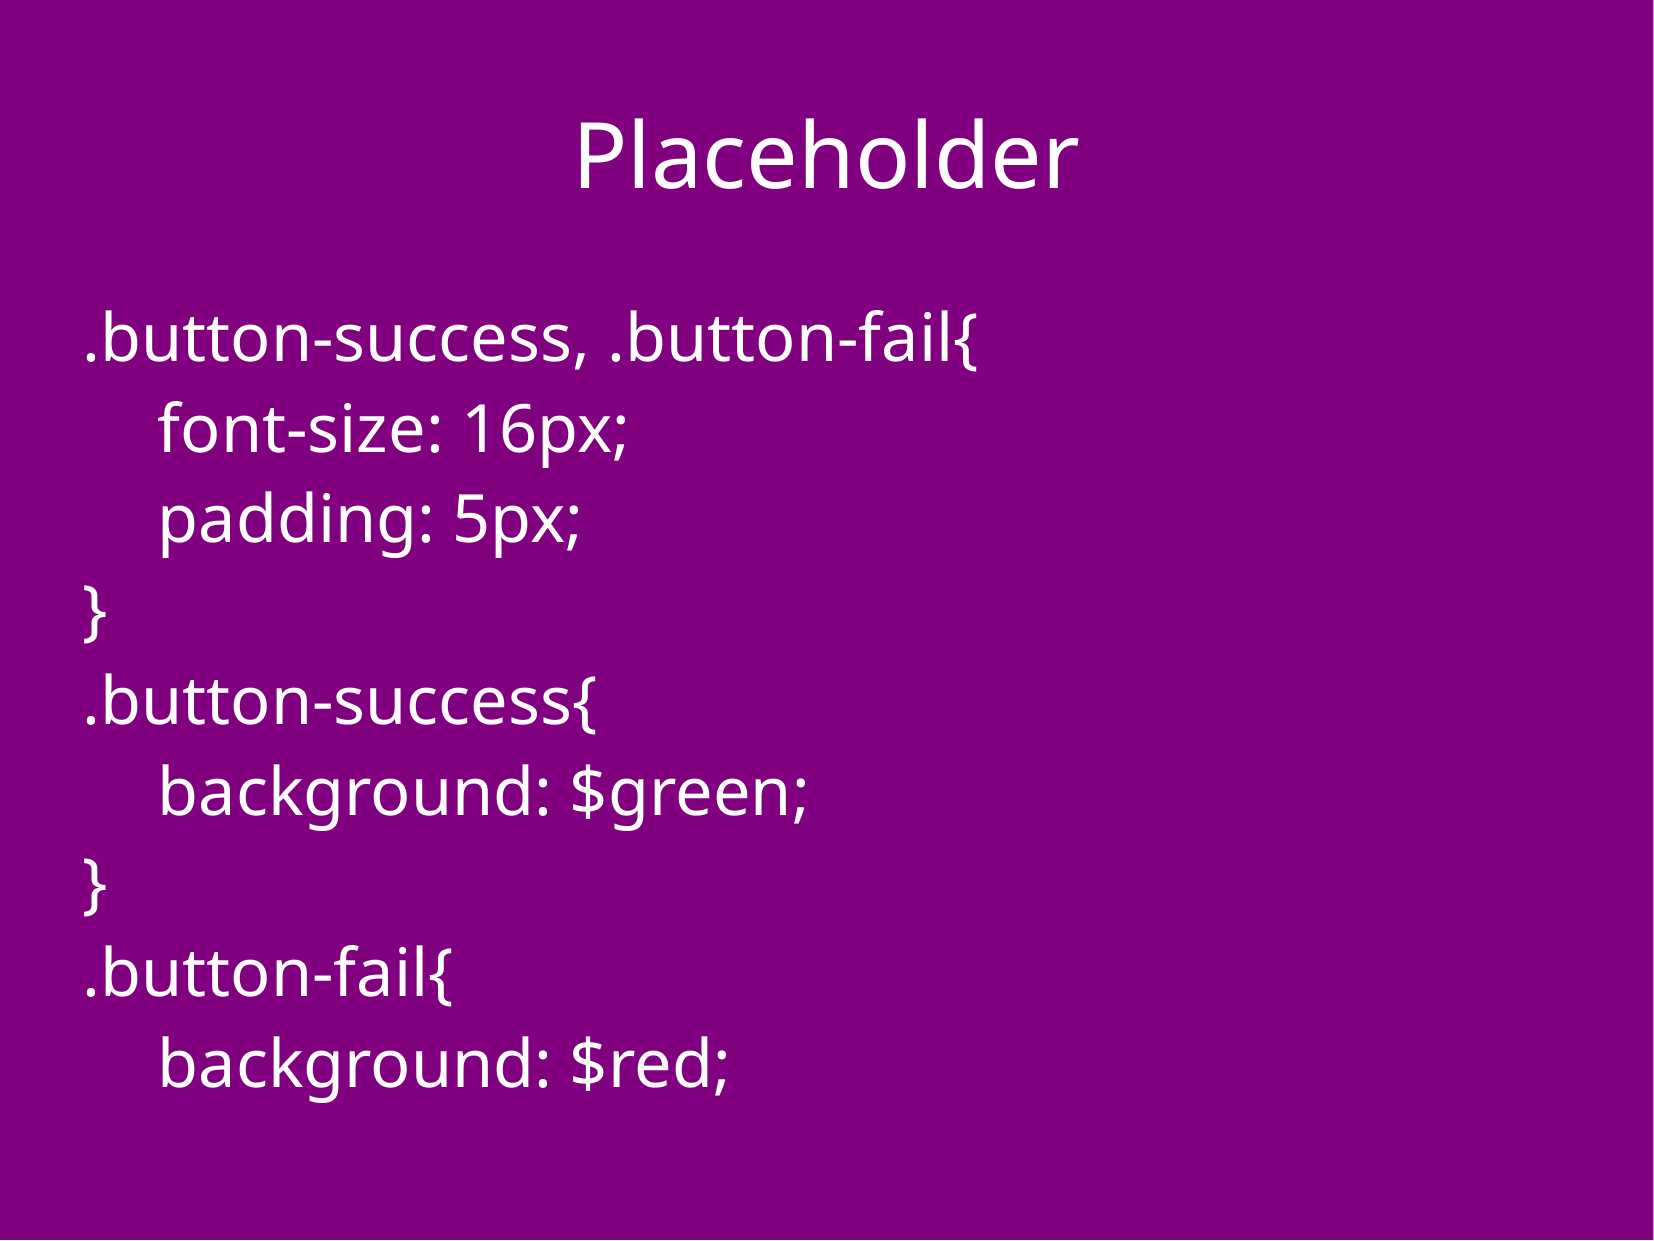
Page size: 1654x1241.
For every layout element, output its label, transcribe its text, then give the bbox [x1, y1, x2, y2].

subtitle .button-success, .button-fail{ font-size: 16px; padding: 5px; } .button-success{ background: $green; } .button-fail{ background: $red; } [82, 290, 1571, 1109]
title Placeholder [82, 49, 1571, 257]
